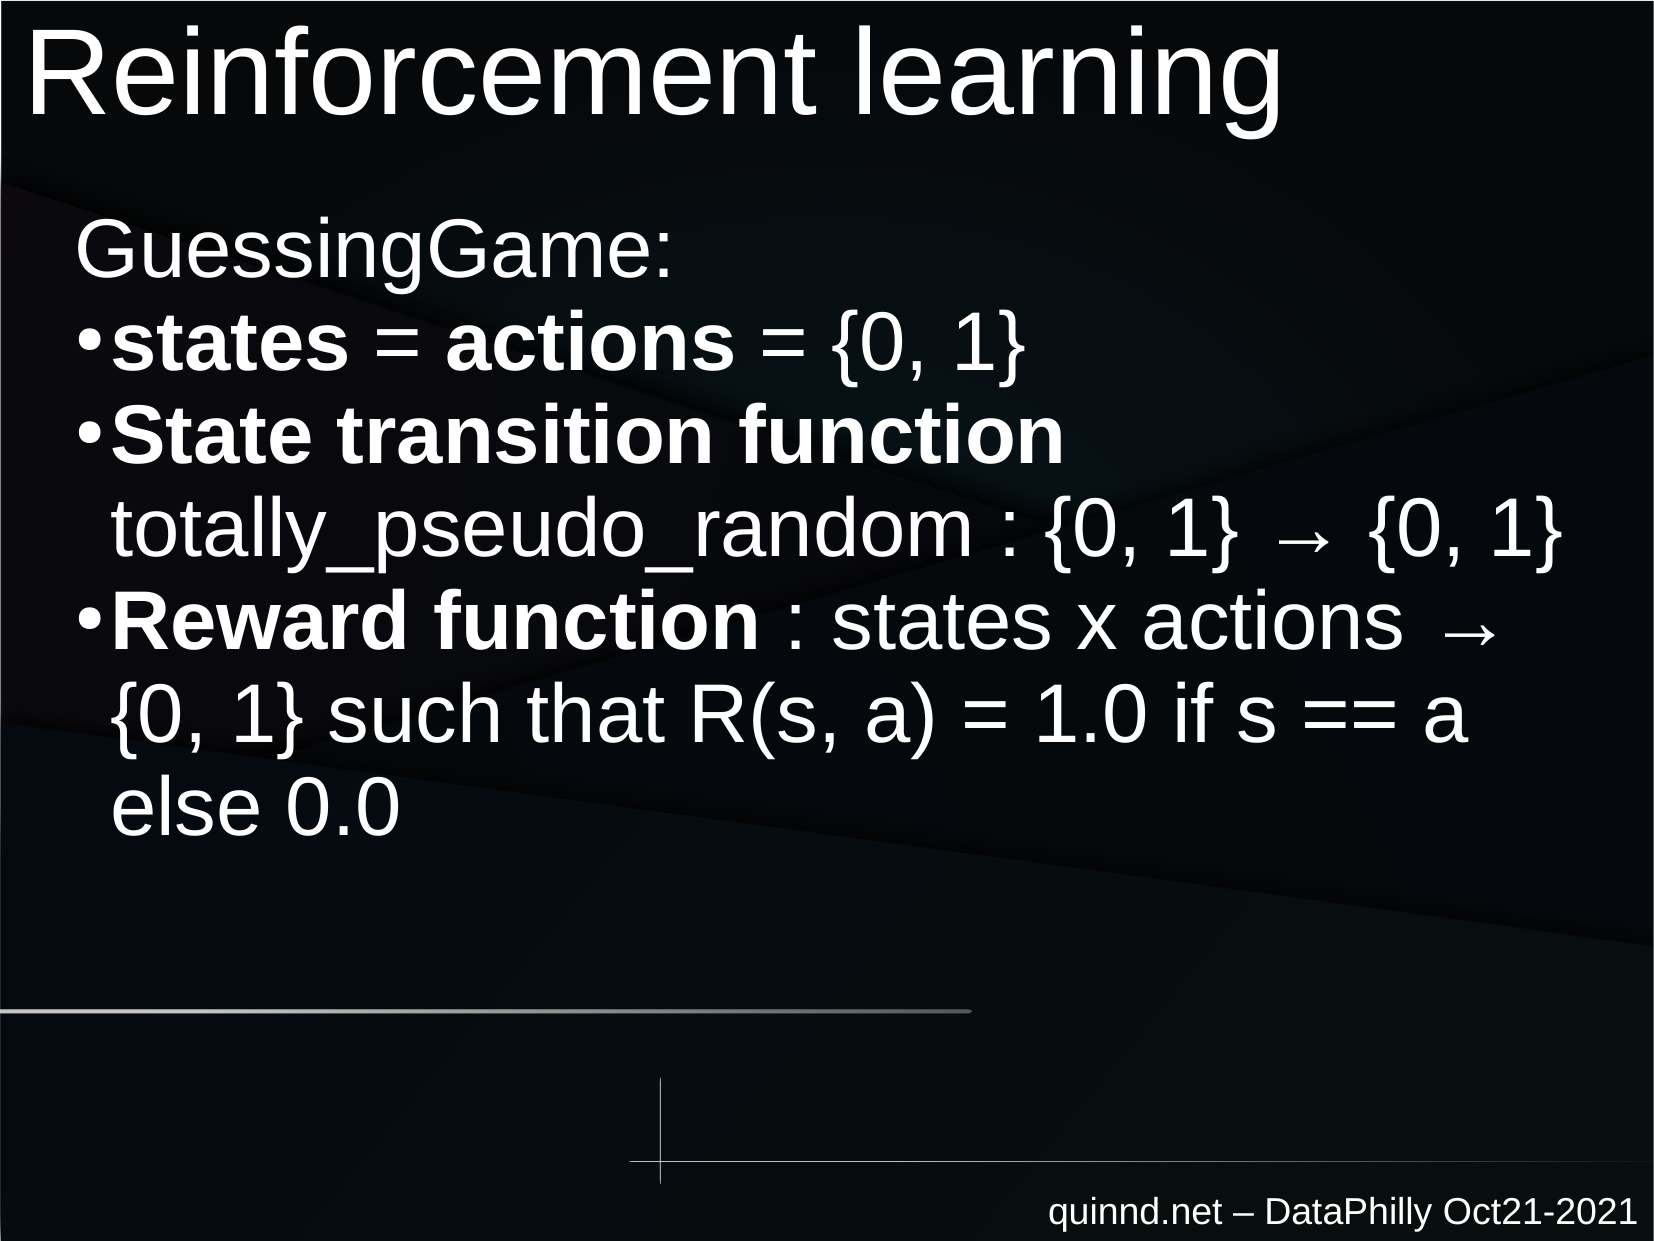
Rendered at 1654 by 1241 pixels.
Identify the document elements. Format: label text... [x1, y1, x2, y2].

picture [0, 0, 1654, 1241]
text_box GuessingGame: states = actions = {0, 1} State transition function totally_pseudo_random : {0, 1} → {0, 1} Reward function : states x actions → {0, 1} such that R(s, a) = 1.0 if s == a else 0.0 [60, 195, 1591, 1036]
title Reinforcement learning [23, 0, 1501, 145]
